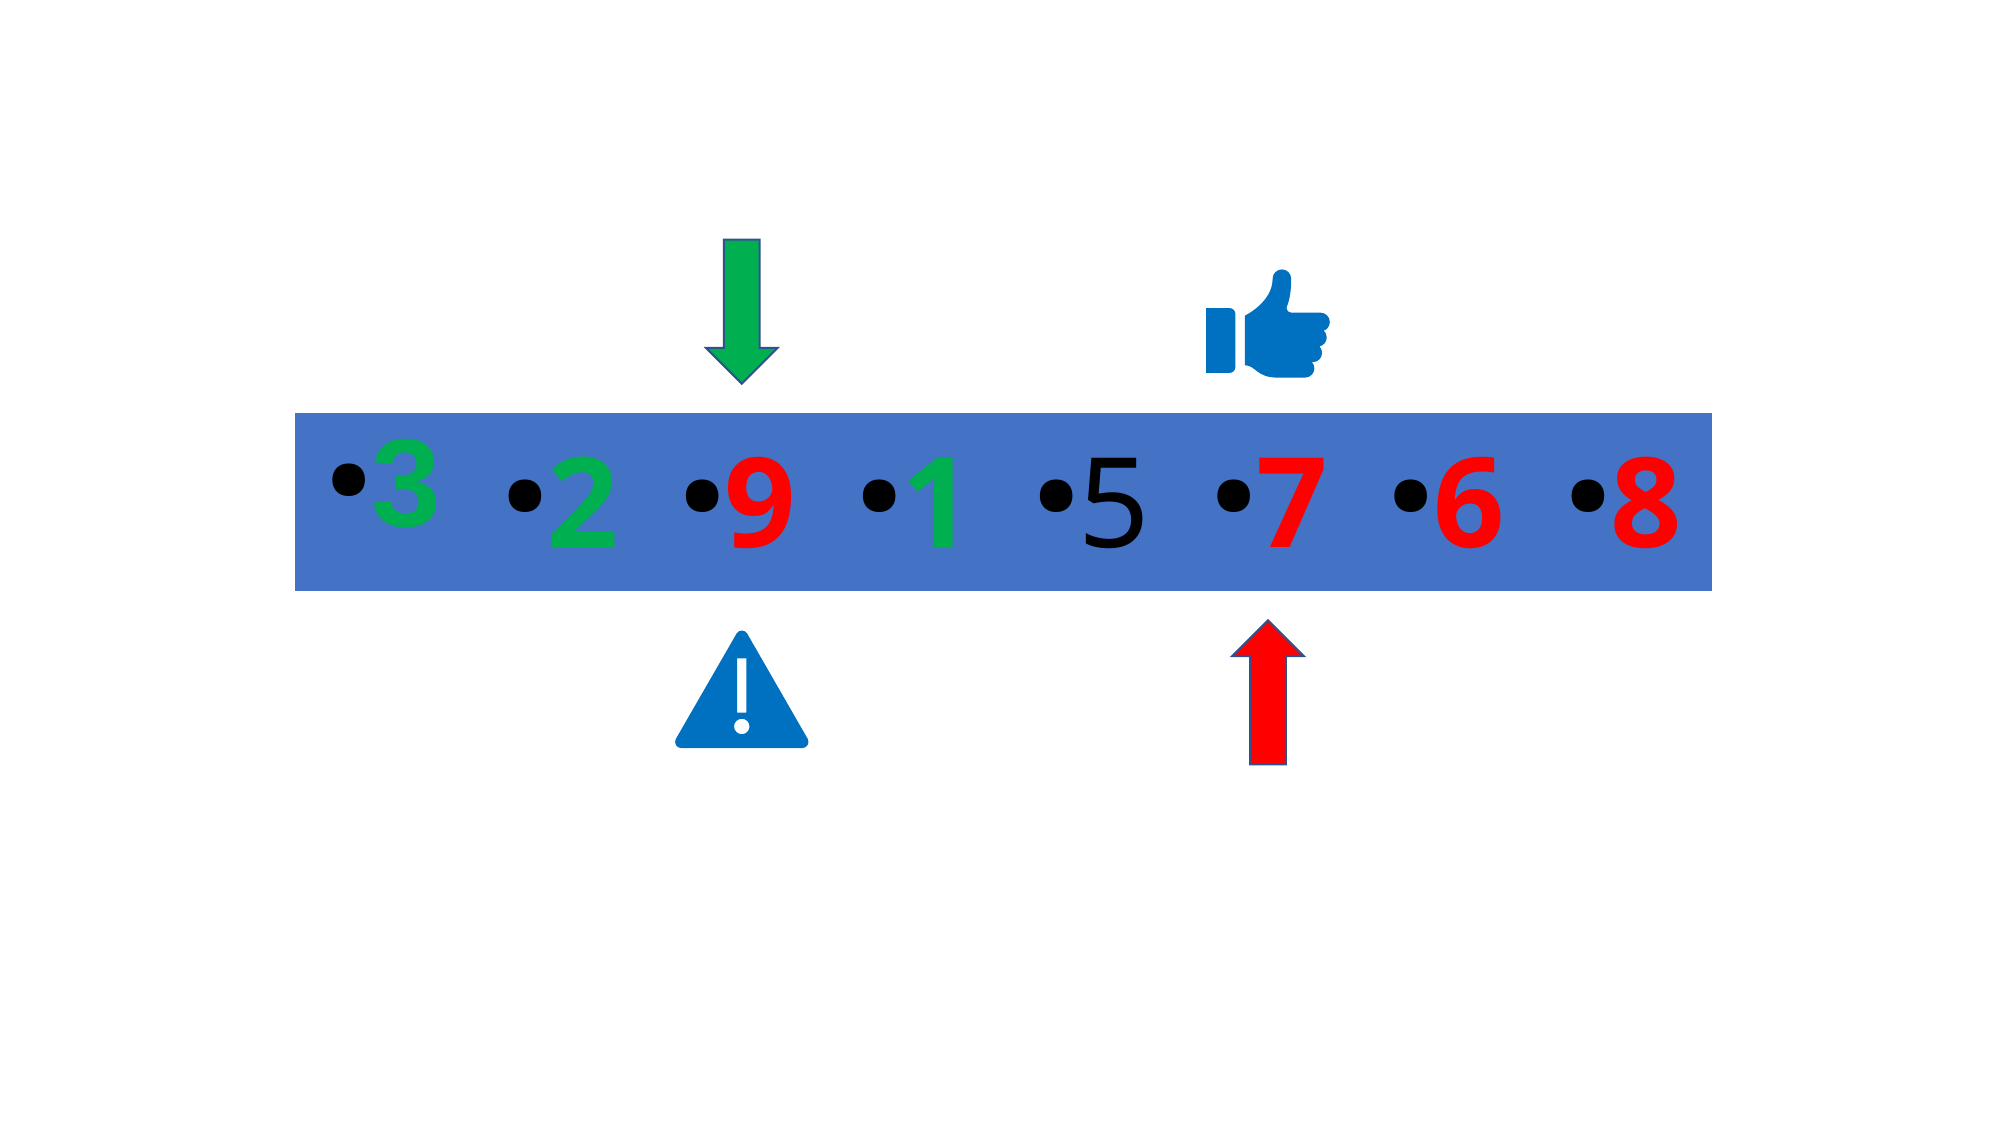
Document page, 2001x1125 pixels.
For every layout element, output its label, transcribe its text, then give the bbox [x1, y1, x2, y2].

table_header 3 [295, 413, 472, 591]
table_header 2 [472, 413, 649, 591]
table_header 5 [1004, 413, 1181, 591]
table_header 9 [649, 413, 826, 591]
table_header 6 [1358, 413, 1535, 591]
picture [1192, 248, 1343, 399]
text_box [706, 239, 778, 384]
table_header 7 [1181, 413, 1358, 591]
table_header 8 [1535, 413, 1712, 591]
table_header 1 [826, 413, 1004, 591]
picture [666, 614, 817, 765]
text_box [1232, 620, 1304, 765]
